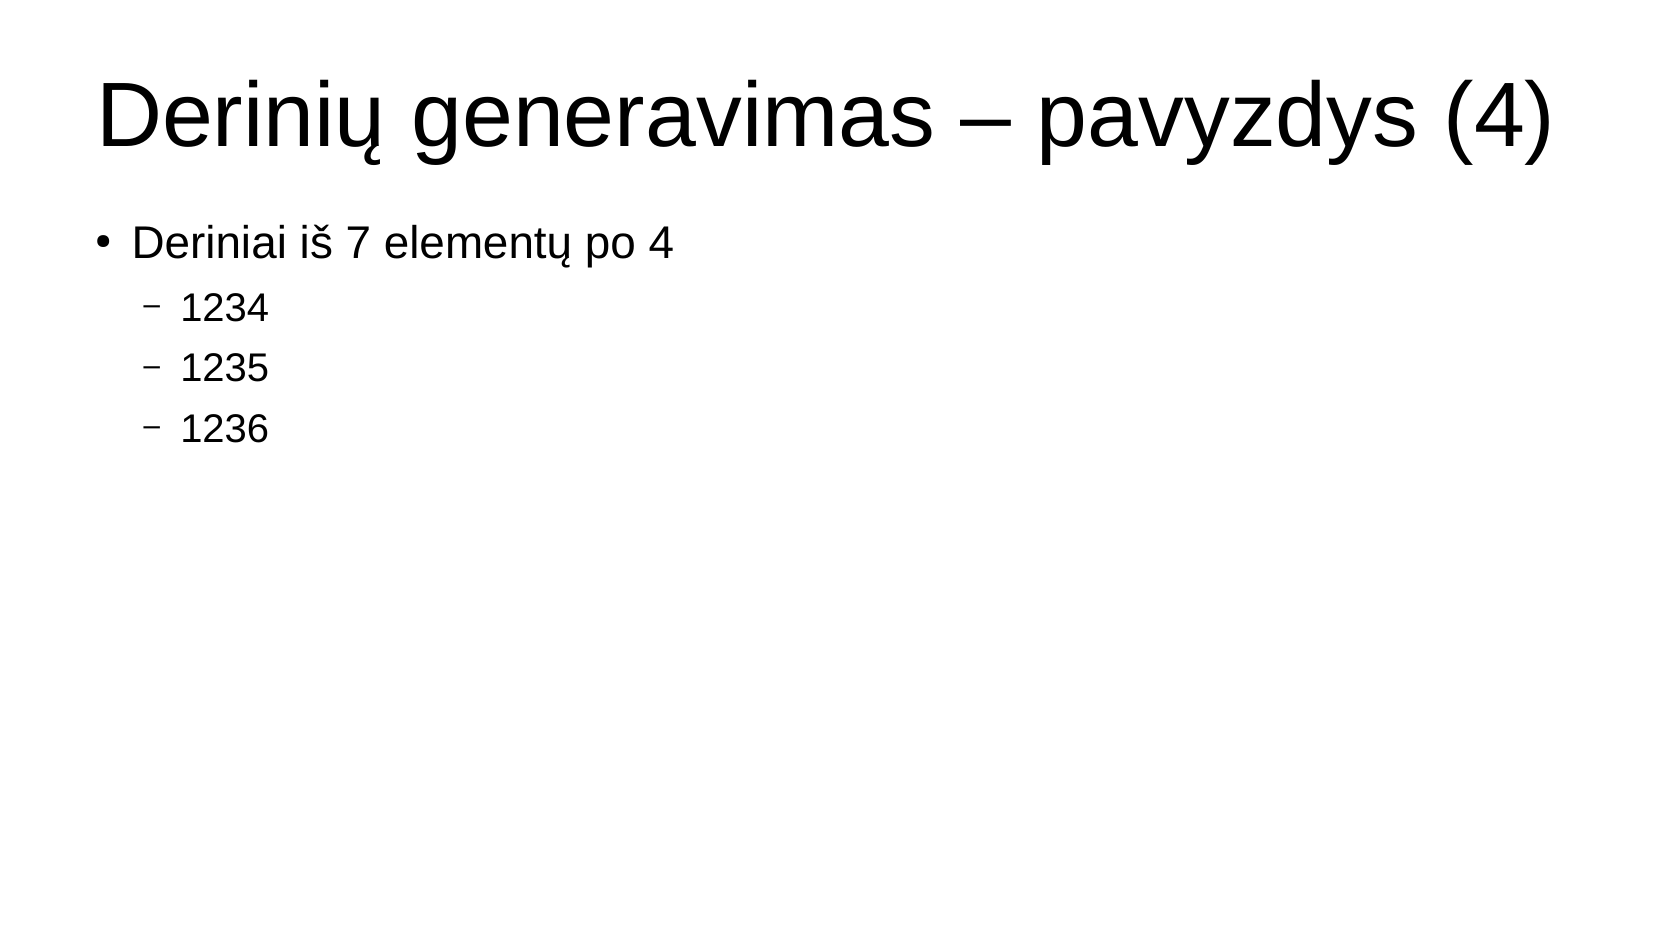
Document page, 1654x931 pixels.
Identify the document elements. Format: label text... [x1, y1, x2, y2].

title Derinių generavimas – pavyzdys (4) [82, 36, 1571, 193]
list Deriniai iš 7 elementų po 4 1234 1235 1236 1237 1245 1246 1247 ir t.t. [82, 217, 1571, 757]
